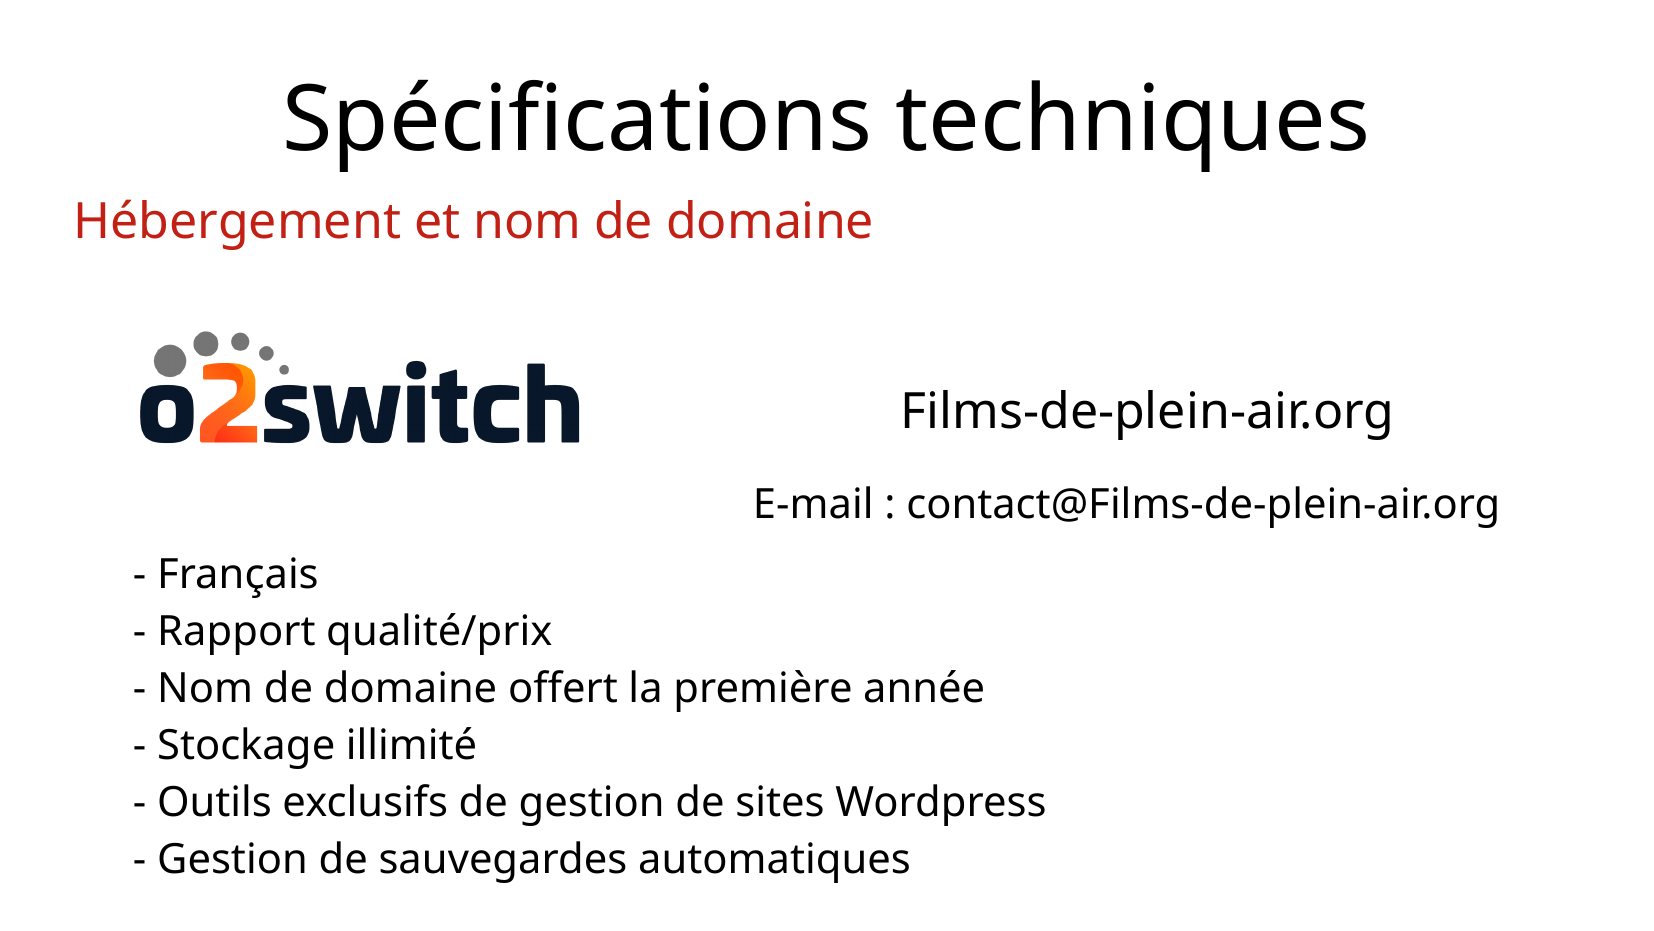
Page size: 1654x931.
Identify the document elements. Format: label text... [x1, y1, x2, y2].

picture [128, 324, 591, 451]
title Spécifications techniques [82, 37, 1571, 193]
text_box Hébergement et nom de domaine [59, 177, 916, 253]
text_box Films-de-plein-air.org [885, 367, 1447, 443]
text_box E-mail : contact@Films-de-plein-air.org [738, 465, 1565, 532]
text_box - Français - Rapport qualité/prix - Nom de domaine offert la première année - Stockage illimité - Outils exclusifs de gestion de sites Wordpress - Gestion de sauvegardes automatiques [118, 536, 1270, 857]
